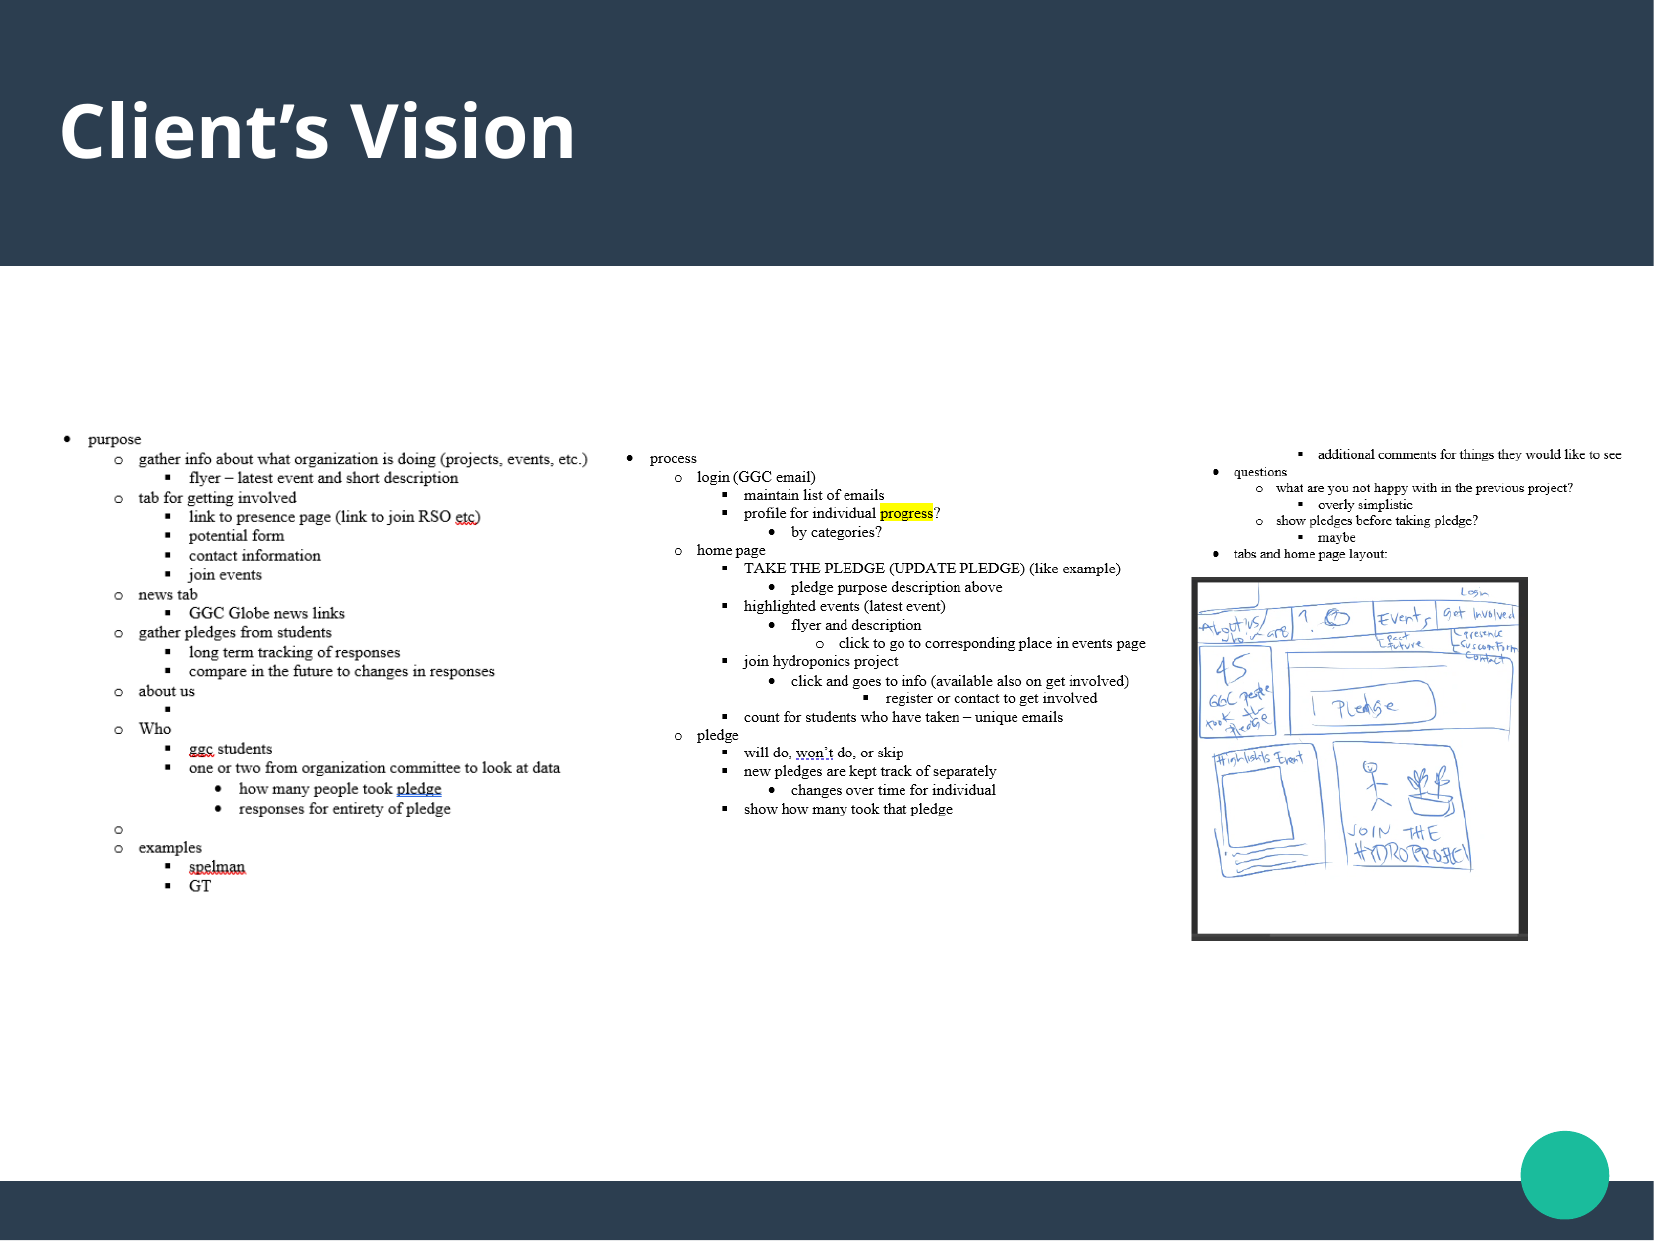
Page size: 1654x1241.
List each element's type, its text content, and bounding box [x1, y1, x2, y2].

title Client’s Vision [59, 49, 1595, 207]
picture [59, 419, 1629, 944]
